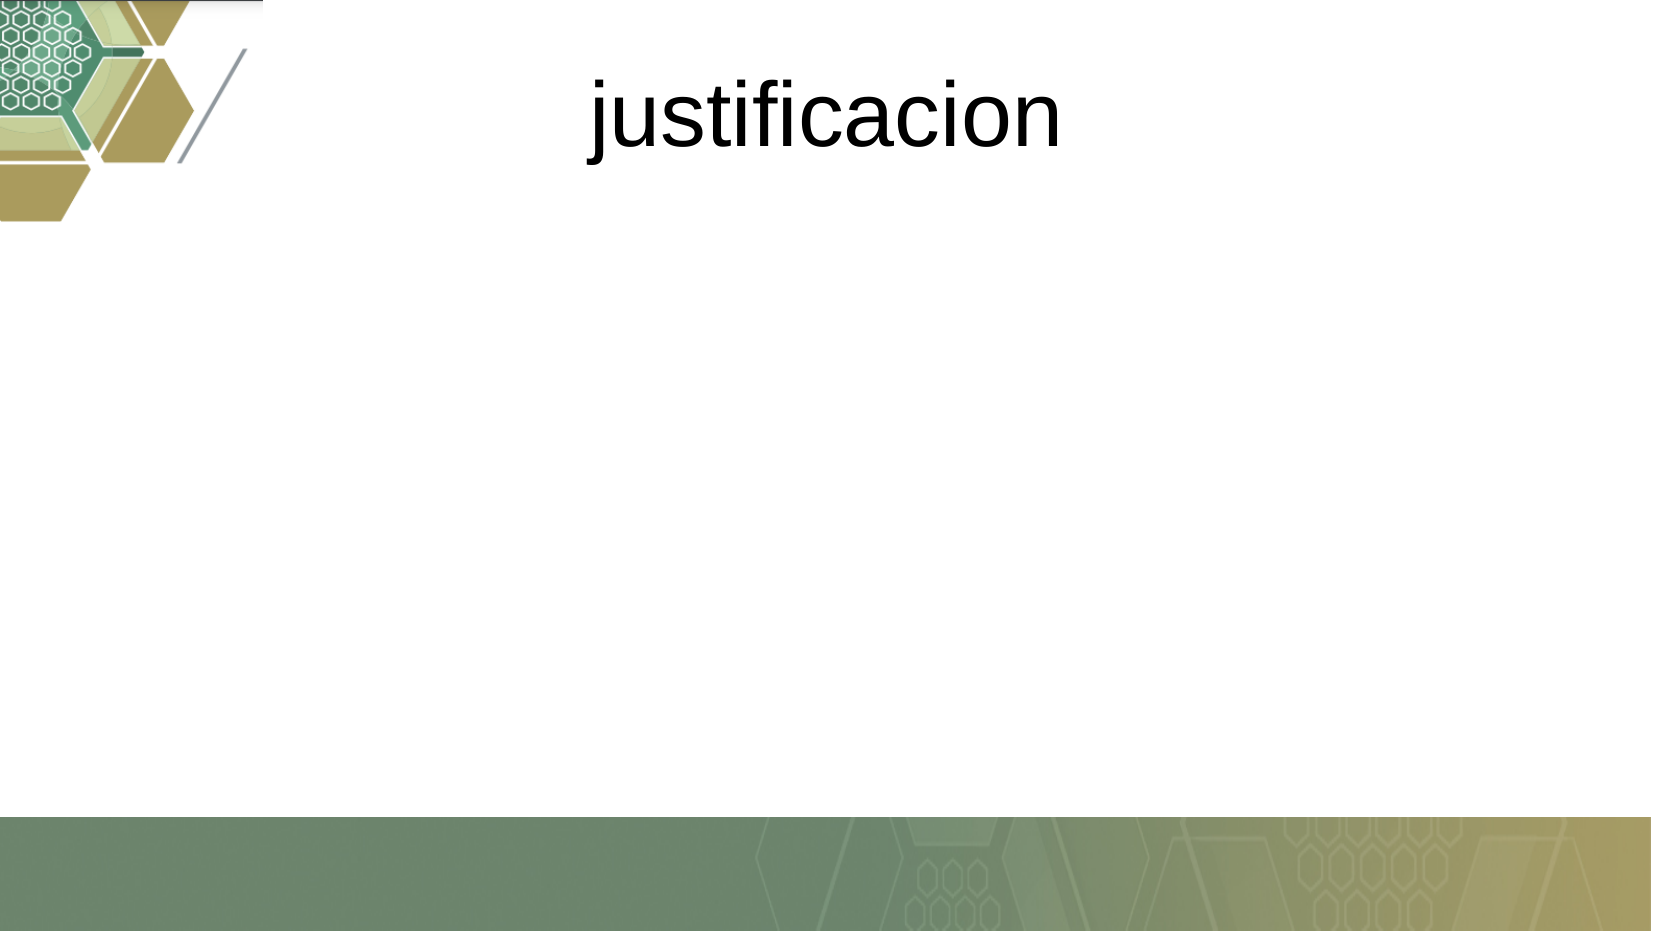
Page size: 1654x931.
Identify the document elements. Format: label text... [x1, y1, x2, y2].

picture [0, 817, 1651, 931]
picture [0, 0, 263, 244]
title justificacion [82, 37, 1571, 193]
